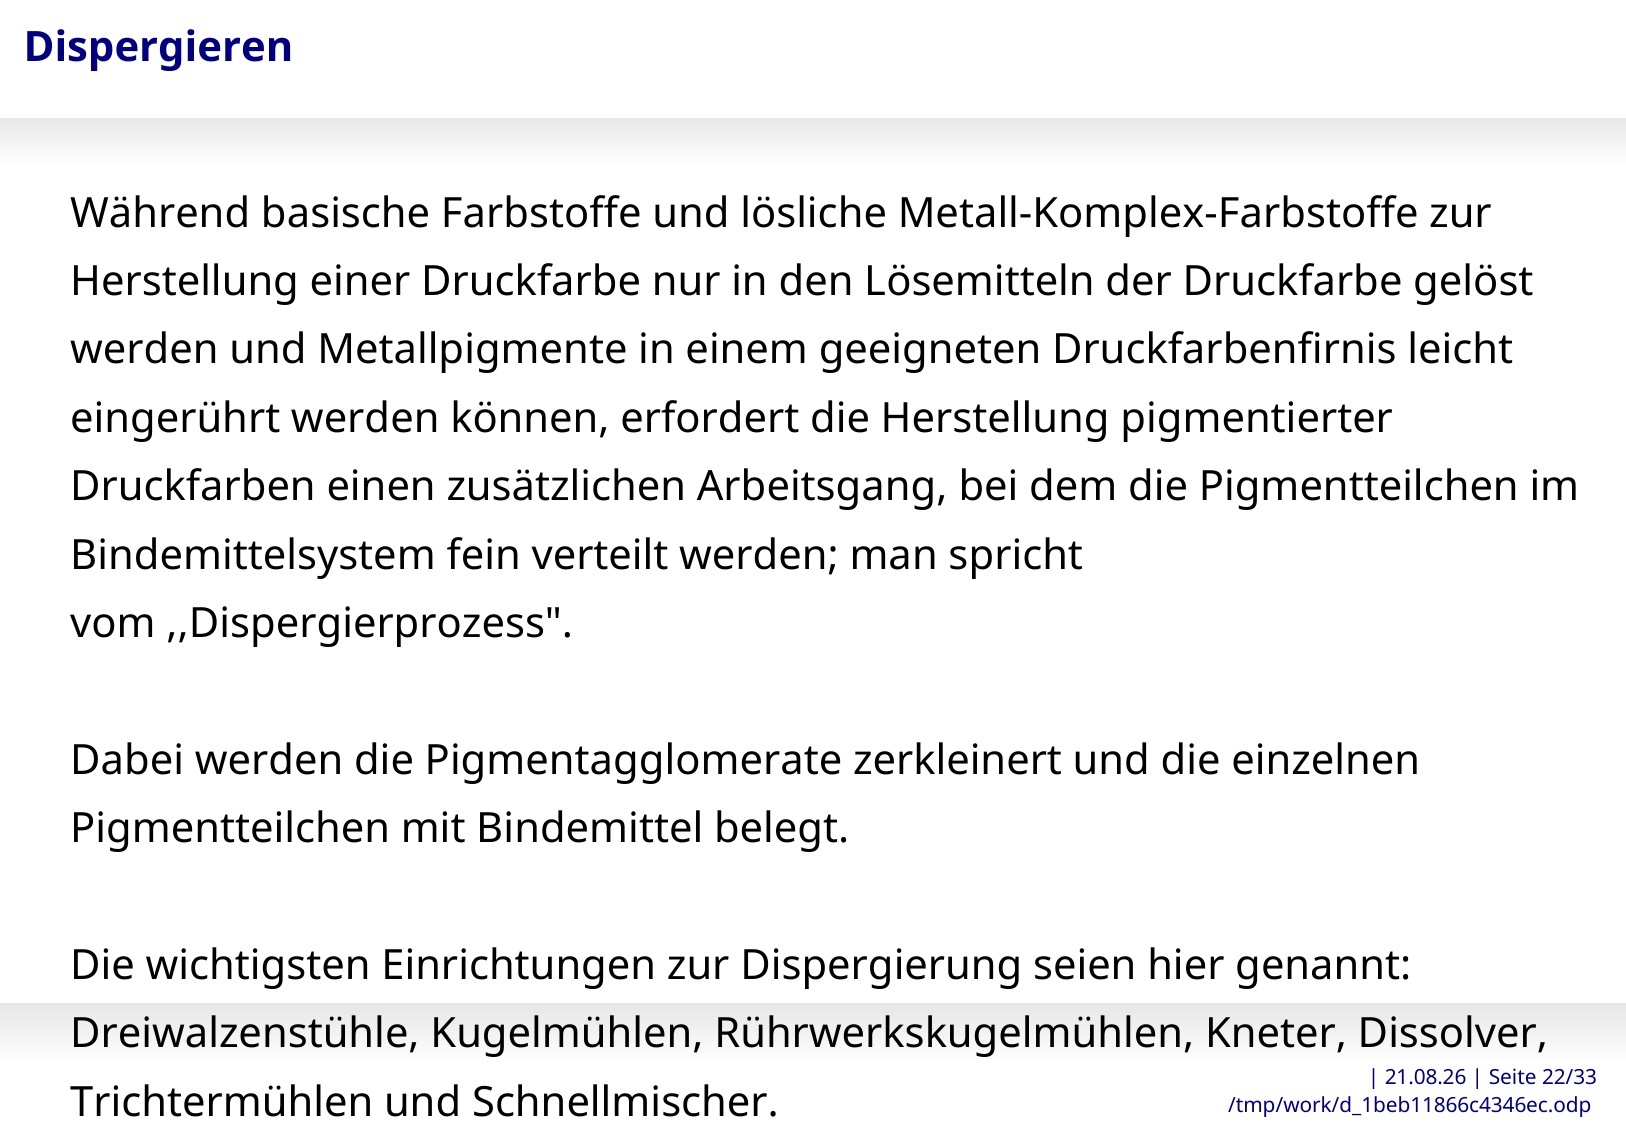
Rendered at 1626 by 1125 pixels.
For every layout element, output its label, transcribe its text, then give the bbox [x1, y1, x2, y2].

title Dispergieren [23, 5, 1600, 154]
list Während basische Farbstoffe und lösliche Metall-Komplex-Farbstoffe zur Herstellung einer Druckfarbe nur in den Lösemitteln der Druckfarbe gelöst werden und Metallpigmente in einem geeigneten Druckfarbenfirnis leicht eingerührt werden können, erfordert die Herstellung pigmentierter Druckfarben einen zusätzlichen Arbeitsgang, bei dem die Pigmentteilchen im Bindemittelsystem fein verteilt werden; man spricht vom ,,Dispergierprozess". Dabei werden die Pigmentagglomerate zerkleinert und die einzelnen Pigmentteilchen mit Bindemittel belegt. Die wichtigsten Einrichtungen zur Dispergierung seien hier genannt: Dreiwalzenstühle, Kugelmühlen, Rührwerkskugelmühlen, Kneter, Dissolver, Trichtermühlen und Schnellmischer. [23, 171, 1588, 989]
